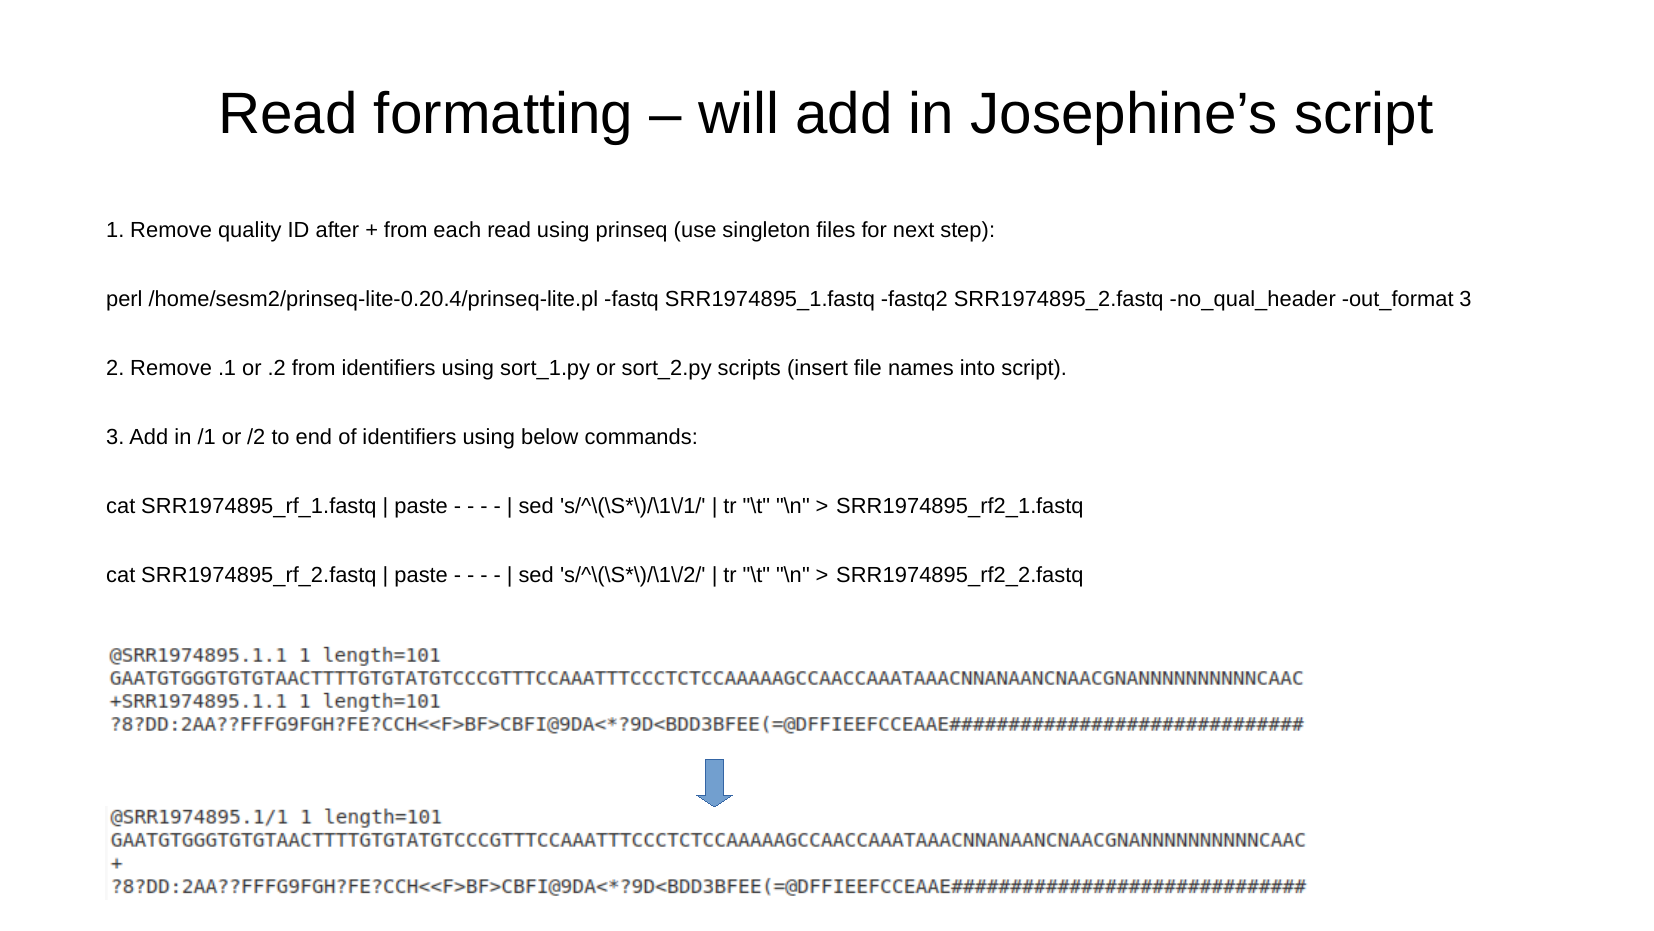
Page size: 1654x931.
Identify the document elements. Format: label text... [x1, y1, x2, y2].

picture [105, 806, 1330, 900]
list 1. Remove quality ID after + from each read using prinseq (use singleton files for next step): perl /home/sesm2/prinseq-lite-0.20.4/prinseq-lite.pl -fastq SRR1974895_1.fastq -fastq2 SRR1974895_2.fastq -no_qual_header -out_format 3 2. Remove .1 or .2 from identifiers using sort_1.py or sort_2.py scripts (insert file names into script). 3. Add in /1 or /2 to end of identifiers using below commands: cat SRR1974895_rf_1.fastq | paste - - - - | sed 's/^\(\S*\)/\1\/1/' | tr "\t" "\n" > SRR1974895_rf2_1.fastq cat SRR1974895_rf_2.fastq | paste - - - - | sed 's/^\(\S*\)/\1\/2/' | tr "\t" "\n" > SRR1974895_rf2_2.fastq [82, 217, 1571, 591]
text_box [696, 759, 733, 807]
title Read formatting – will add in Josephine’s script [82, 9, 1571, 217]
picture [107, 643, 1335, 739]
